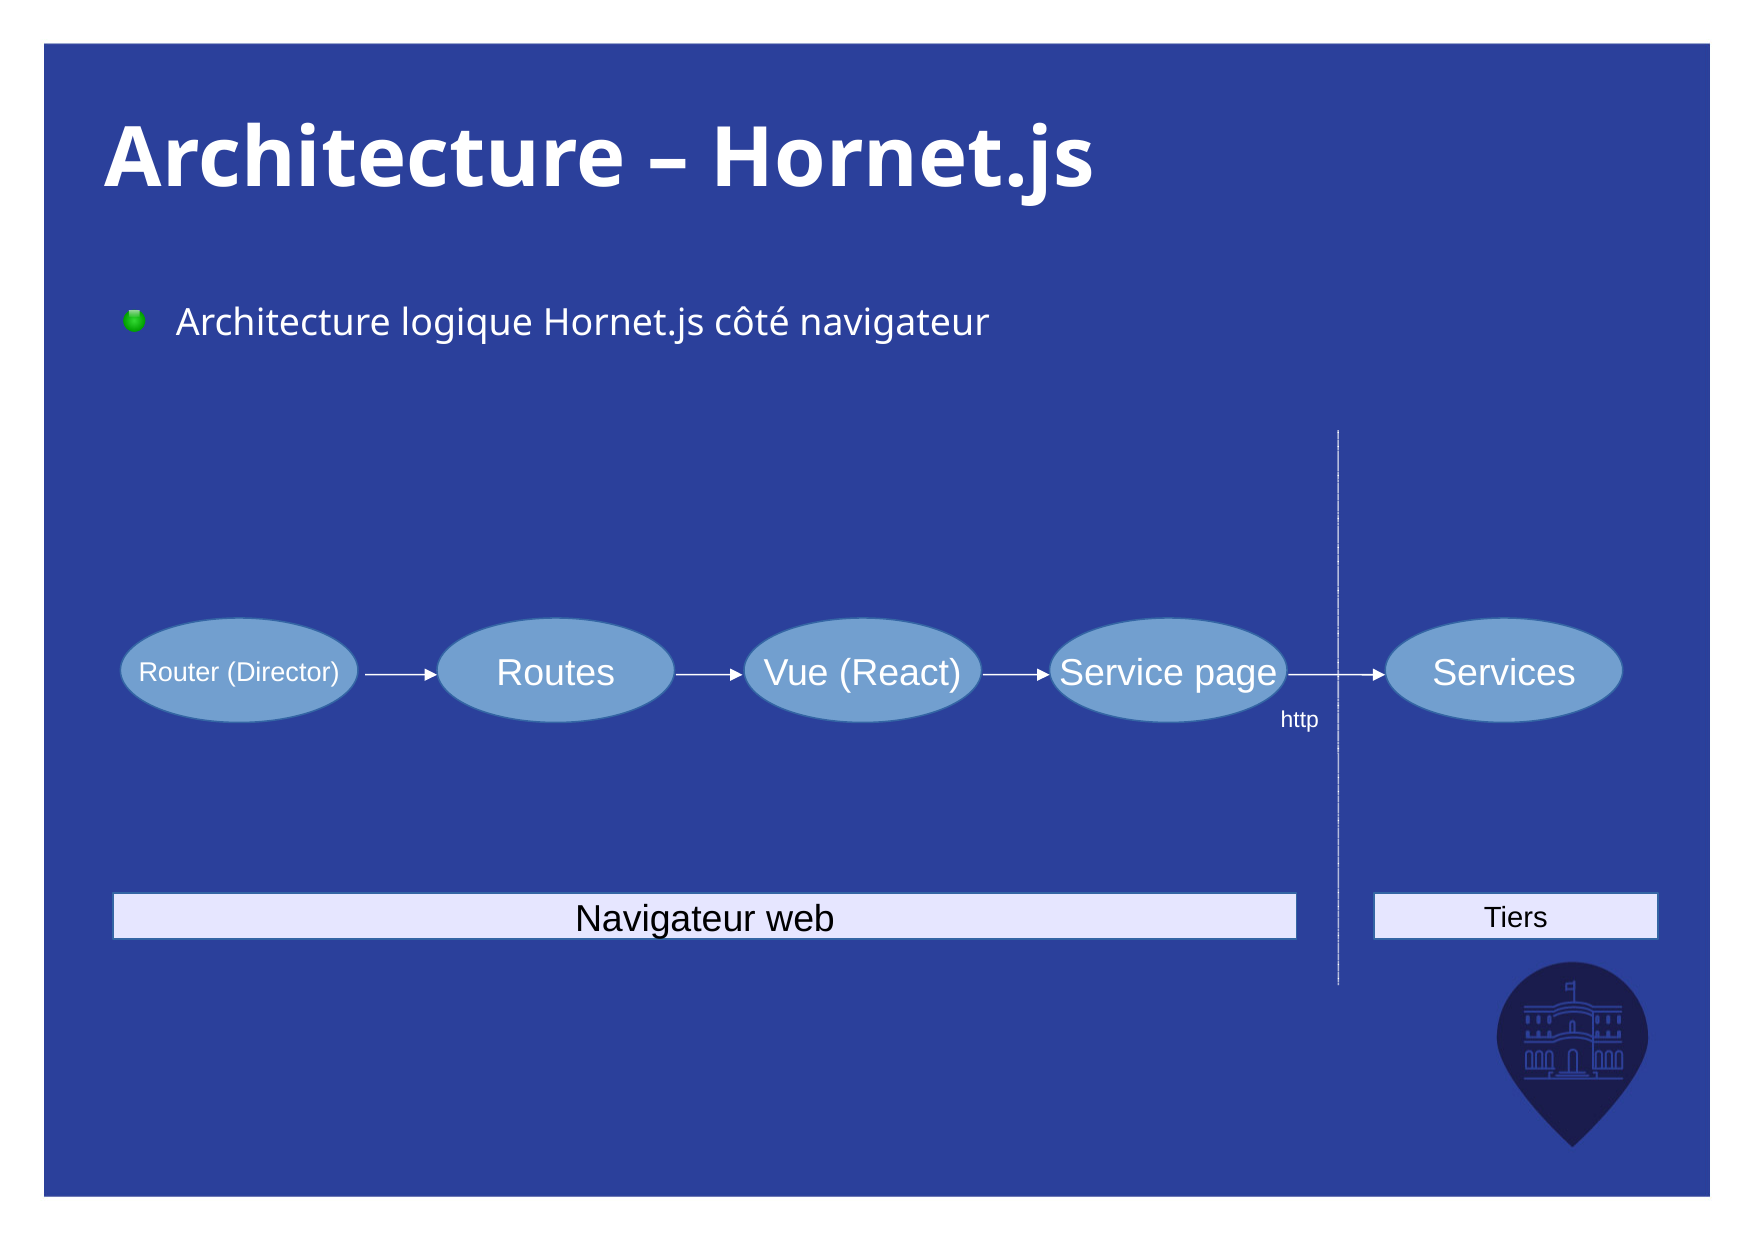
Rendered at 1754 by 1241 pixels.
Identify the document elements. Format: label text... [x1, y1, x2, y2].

text_box http [1340, 697, 1344, 738]
list Architecture logique Hornet.js côté navigateur [87, 289, 1666, 1156]
text_box Navigateur web [113, 893, 1297, 939]
text_box Tiers [1374, 892, 1658, 939]
picture [0, 0, 1754, 1241]
text_box http [1265, 697, 1337, 738]
text_box Routes [436, 617, 675, 723]
text_box Router (Director) [120, 617, 358, 723]
text_box Vue (React) [743, 617, 982, 723]
text_box Services [1385, 617, 1623, 723]
title Architecture – Hornet.js [87, 49, 1666, 257]
text_box Service page [1049, 617, 1288, 723]
